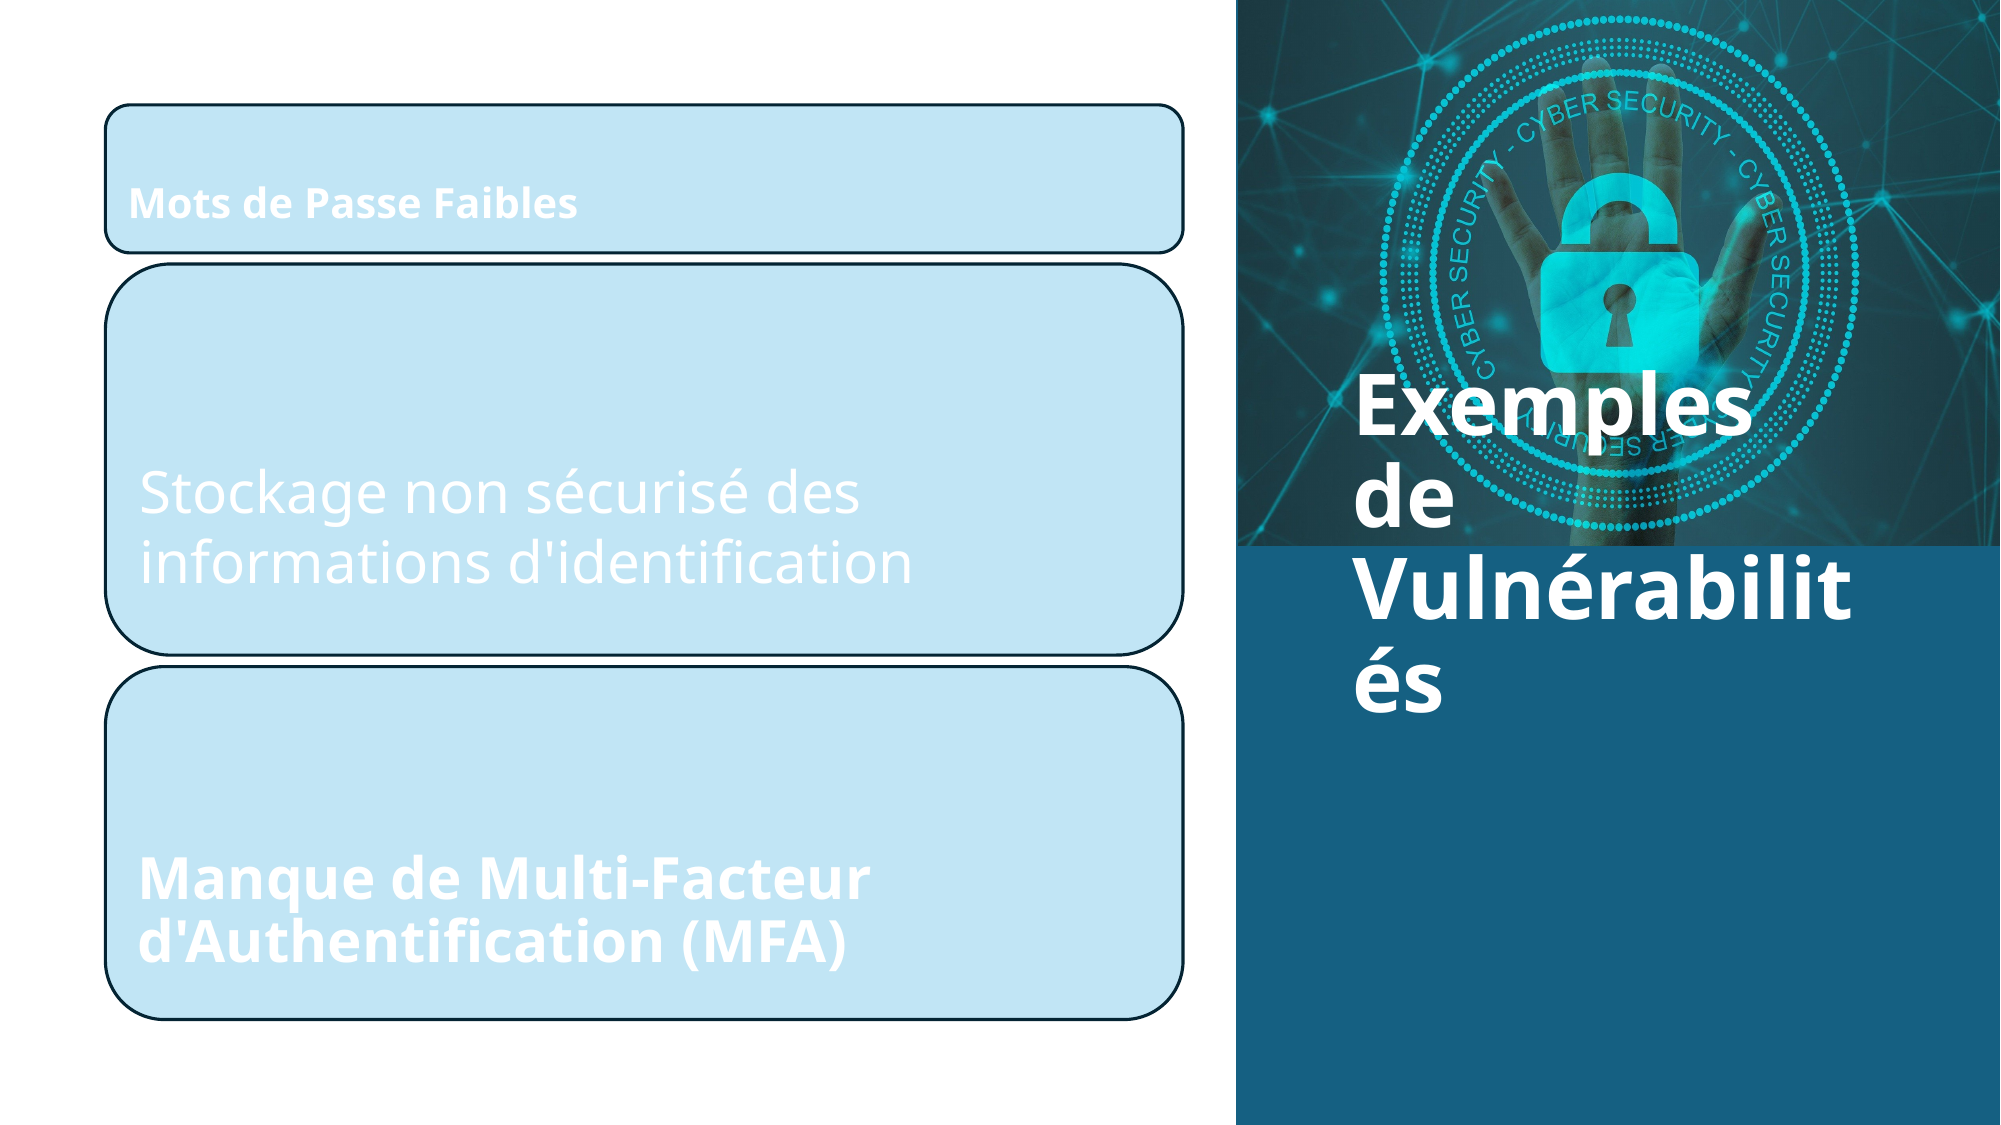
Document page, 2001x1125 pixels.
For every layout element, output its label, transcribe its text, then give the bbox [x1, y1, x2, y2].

text_box Manque de Multi-Facteur d'Authentification (MFA) [105, 666, 1184, 1020]
text_box [1236, 0, 2000, 1125]
text_box Mots de Passe Faibles [105, 104, 1184, 253]
text_box Stockage non sécurisé des informations d'identification [105, 263, 1184, 656]
title Exemples de Vulnérabilités [1337, 88, 1895, 1004]
picture [1238, 0, 2000, 546]
